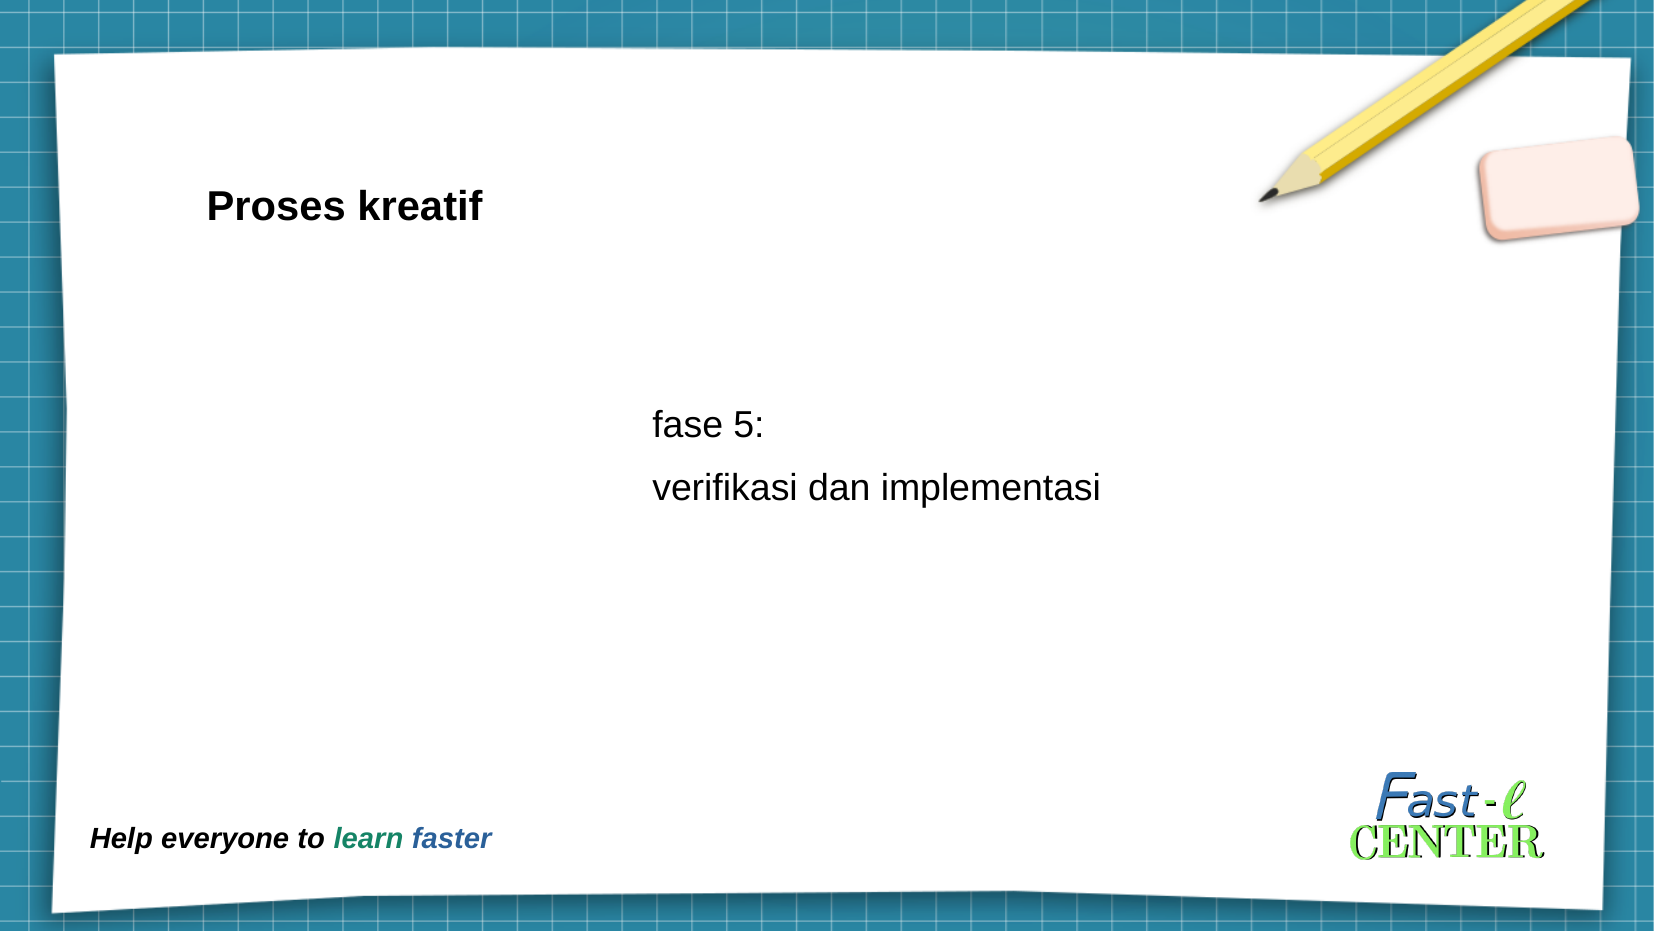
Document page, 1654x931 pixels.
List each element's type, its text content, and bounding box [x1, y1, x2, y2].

text_box Proses kreatif [191, 175, 676, 240]
text_box Help everyone to learn faster [75, 814, 507, 863]
picture [0, 0, 1654, 931]
text_box fase 5: verifikasi dan implementasi [637, 375, 1117, 516]
